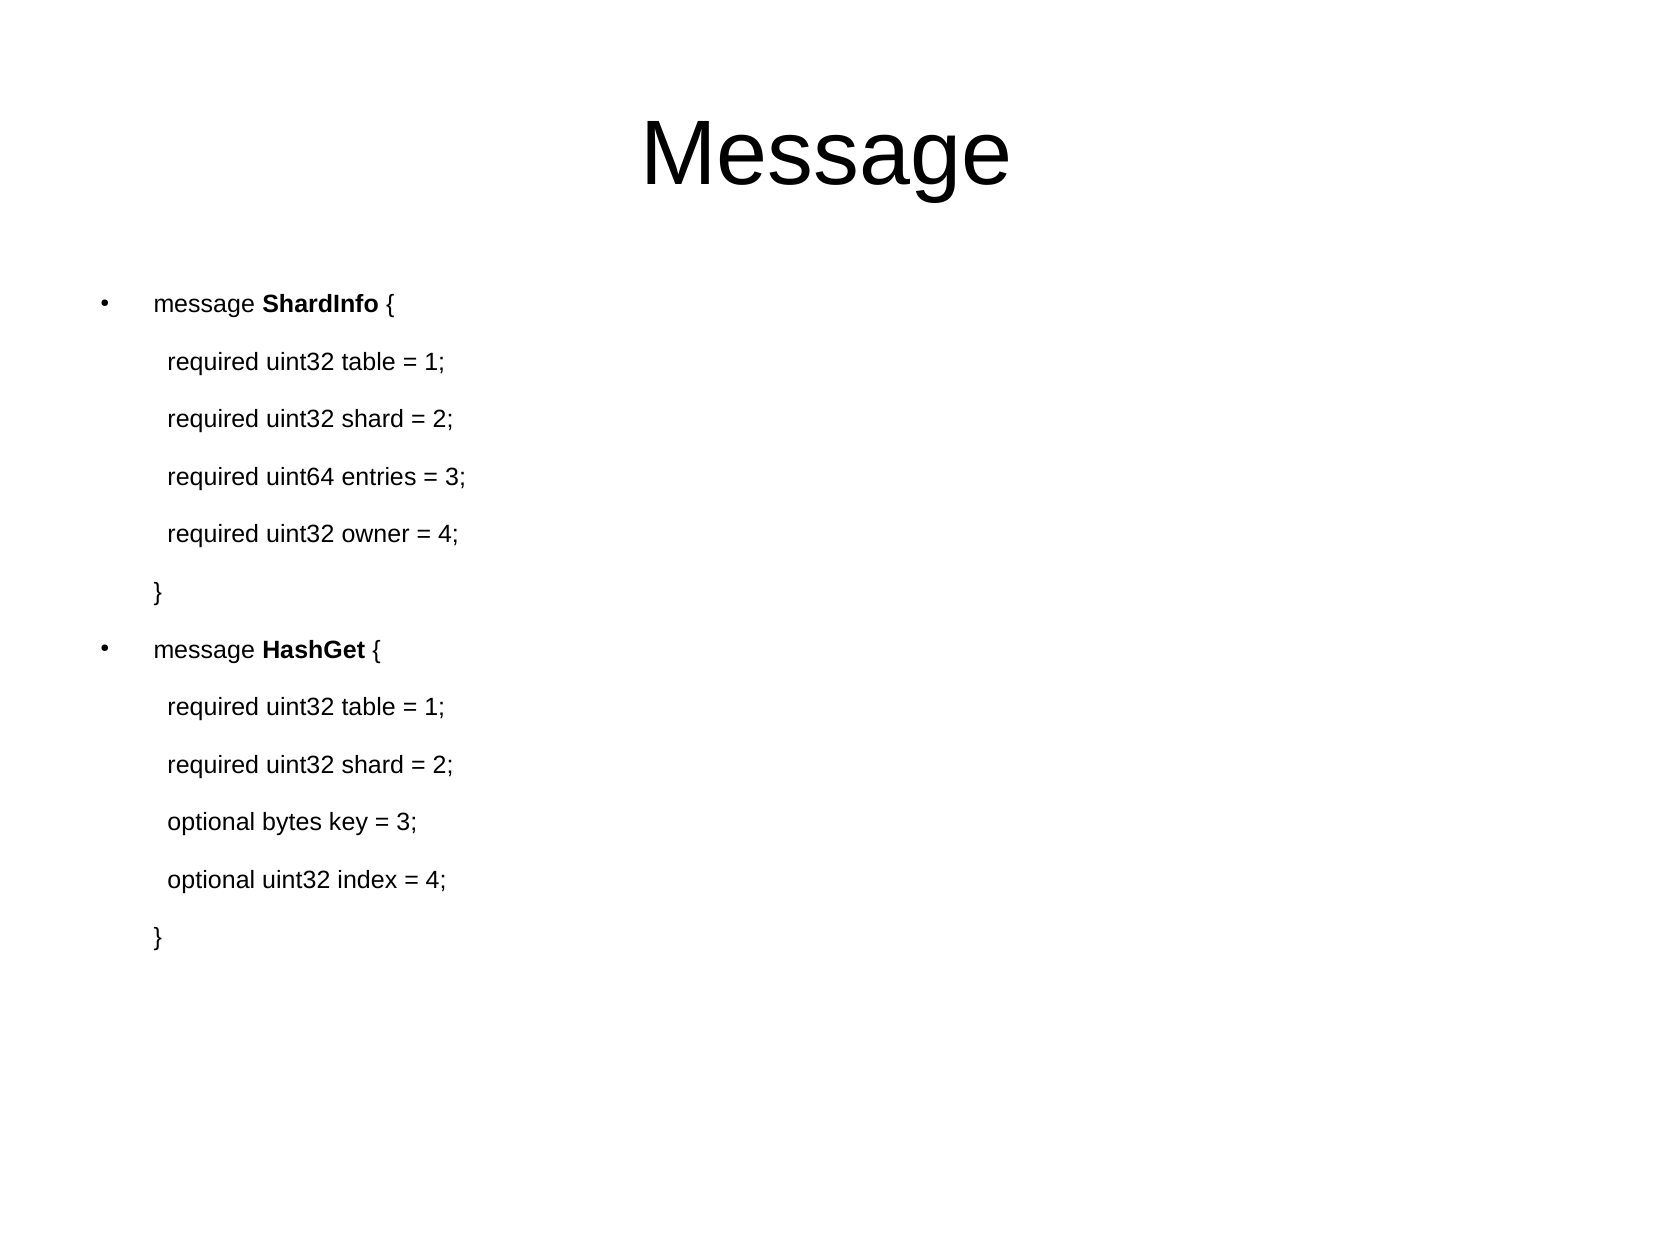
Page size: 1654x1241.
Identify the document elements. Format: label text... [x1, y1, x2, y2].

title Message [82, 49, 1571, 257]
list message ShardInfo { required uint32 table = 1; required uint32 shard = 2; required uint64 entries = 3; required uint32 owner = 4; } message HashGet { required uint32 table = 1; required uint32 shard = 2; optional bytes key = 3; optional uint32 index = 4; } [82, 290, 1571, 1010]
